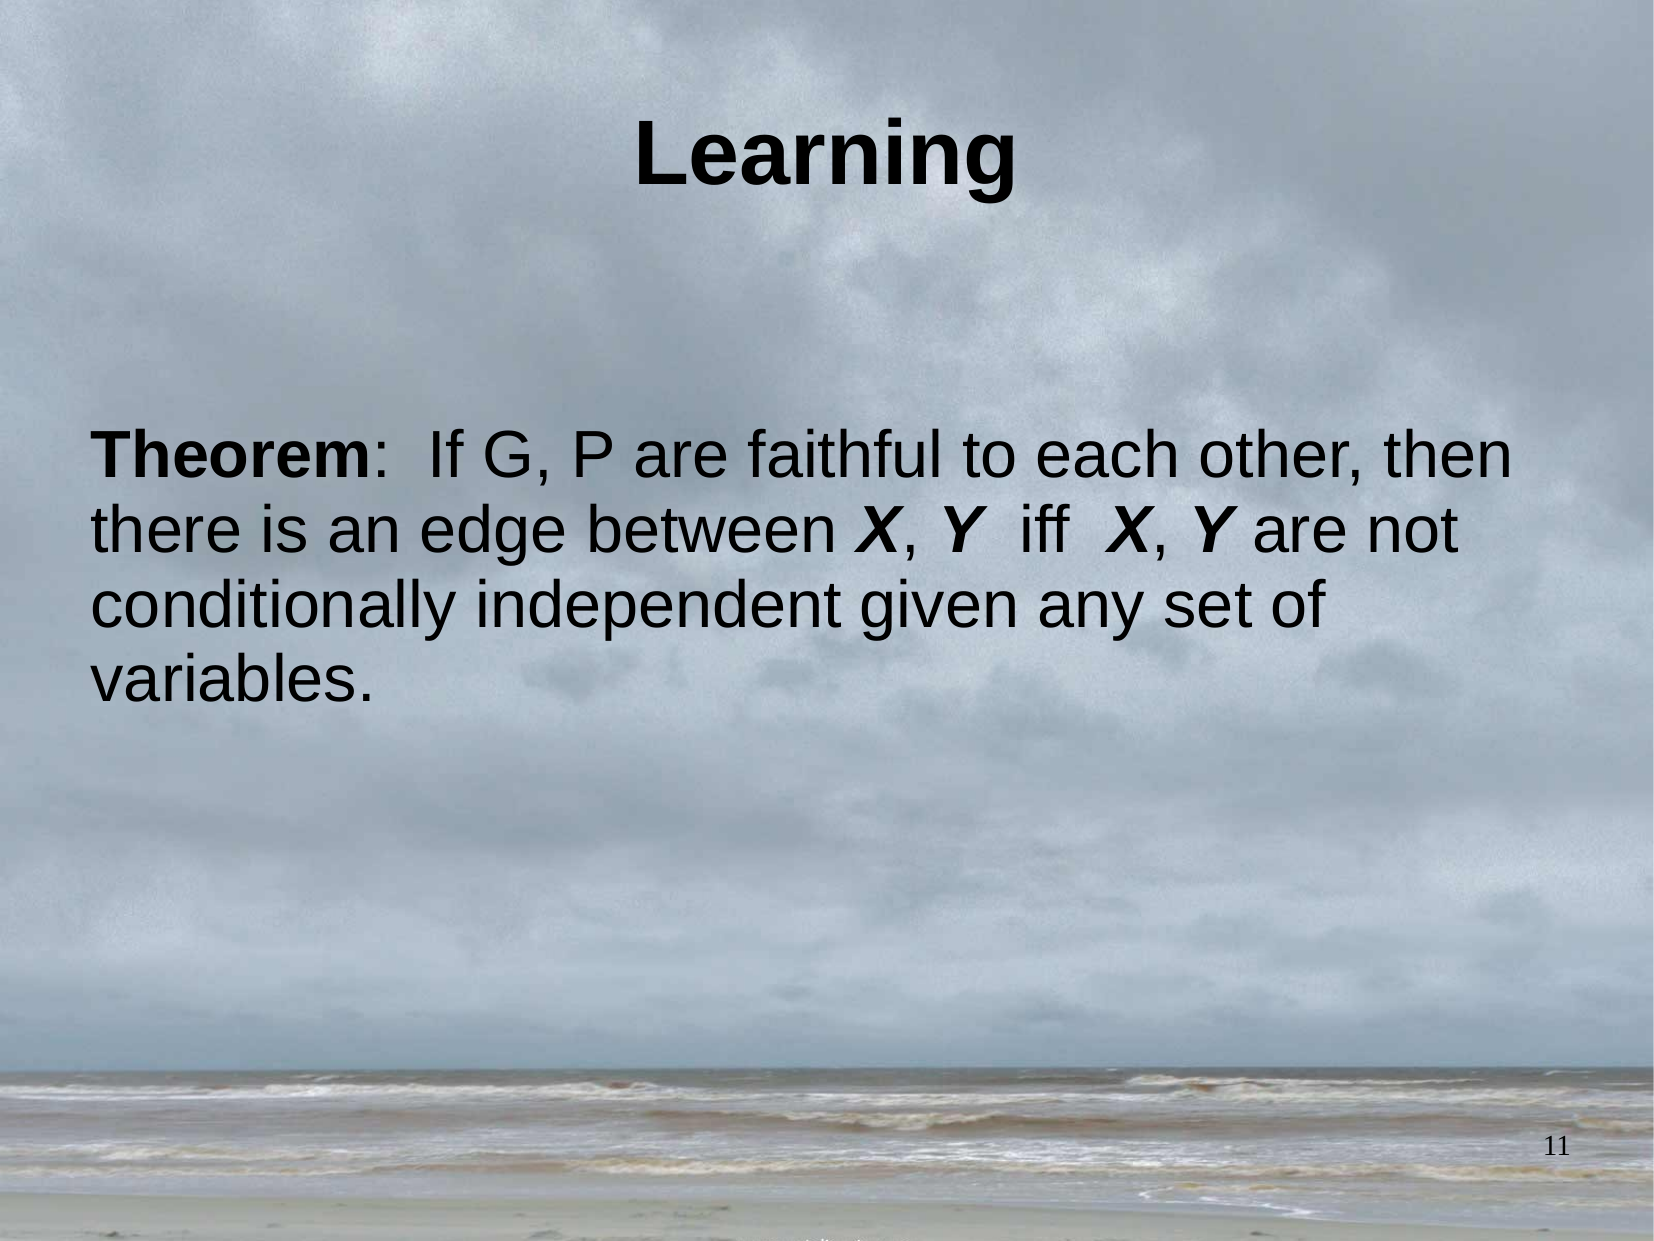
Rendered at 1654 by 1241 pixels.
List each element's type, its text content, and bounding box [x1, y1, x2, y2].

picture [0, 0, 1654, 1241]
subtitle Theorem: If G, P are faithful to each other, then there is an edge between X, Y iff X, Y are not conditionally independent given any set of variables. [90, 262, 1579, 871]
title Learning [82, 56, 1571, 250]
